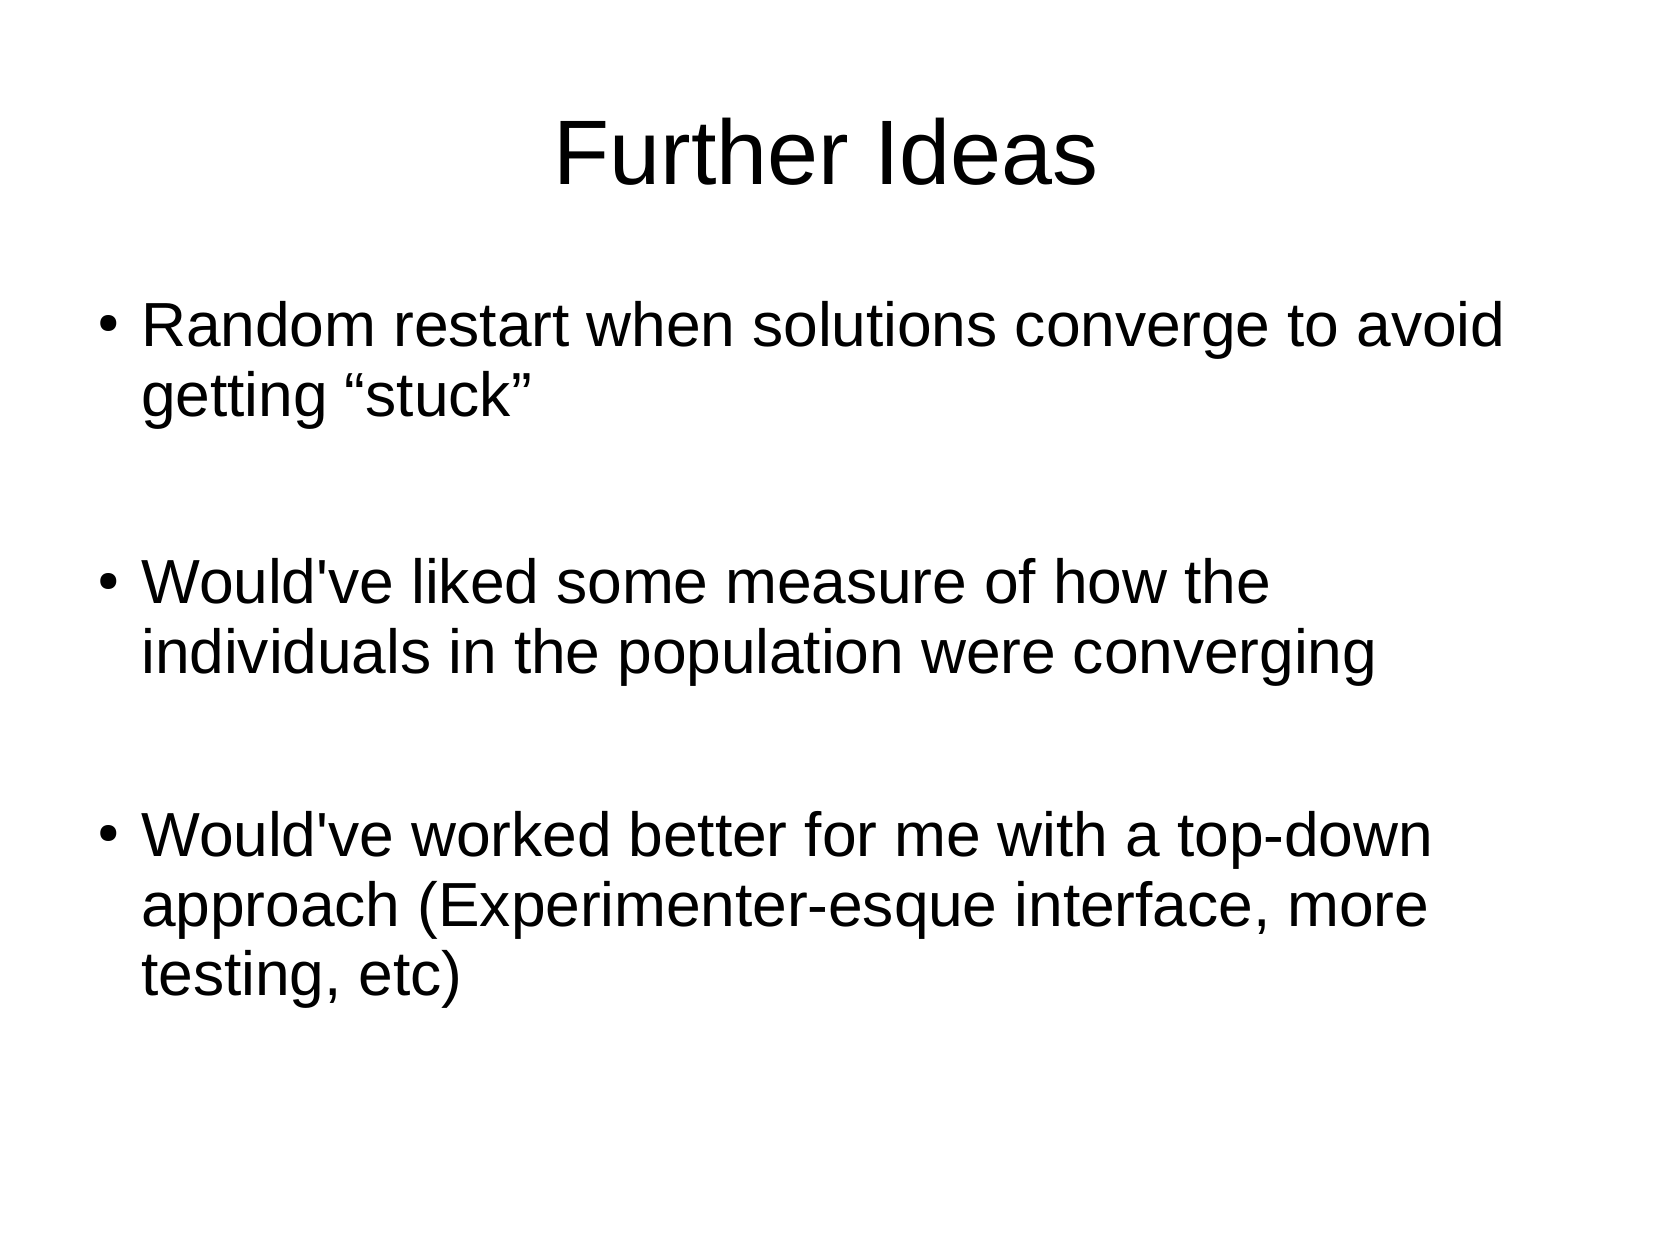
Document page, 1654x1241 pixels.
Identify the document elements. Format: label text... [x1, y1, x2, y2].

title Further Ideas [82, 49, 1571, 257]
list Random restart when solutions converge to avoid getting “stuck” Would've liked some measure of how the individuals in the population were converging Would've worked better for me with a top-down approach (Experimenter-esque interface, more testing, etc) [82, 290, 1538, 1010]
